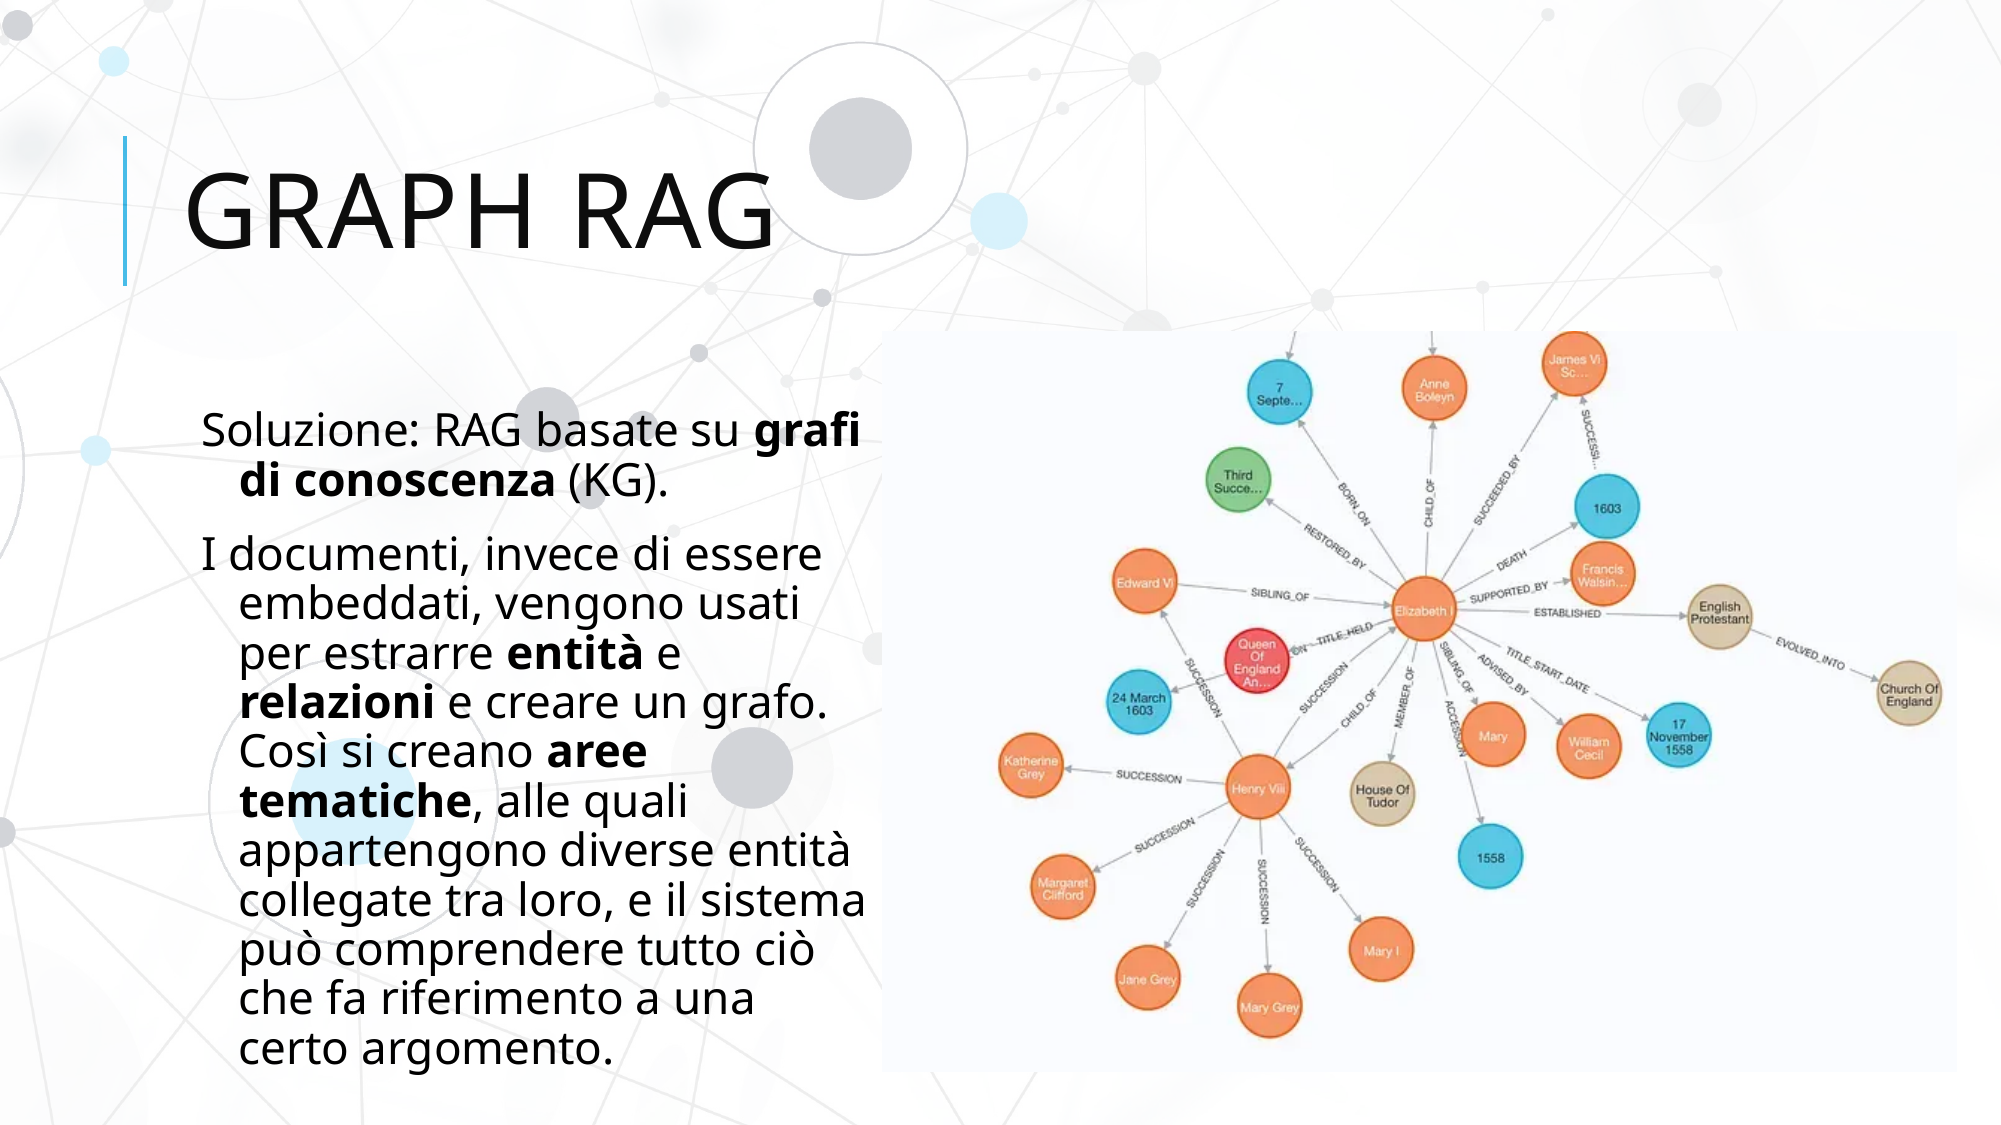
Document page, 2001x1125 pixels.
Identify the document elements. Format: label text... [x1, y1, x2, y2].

picture [0, 0, 2000, 1125]
list Soluzione: RAG basate su grafi di conoscenza (KG). I documenti, invece di essere embeddati, vengono usati per estrarre entità e relazioni e creare un grafo. Così si creano aree tematiche, alle quali appartengono diverse entità collegate tra loro, e il sistema può comprendere tutto ciò che fa riferimento a una certo argomento. [156, 399, 879, 1003]
title graph rag [168, 96, 1763, 342]
